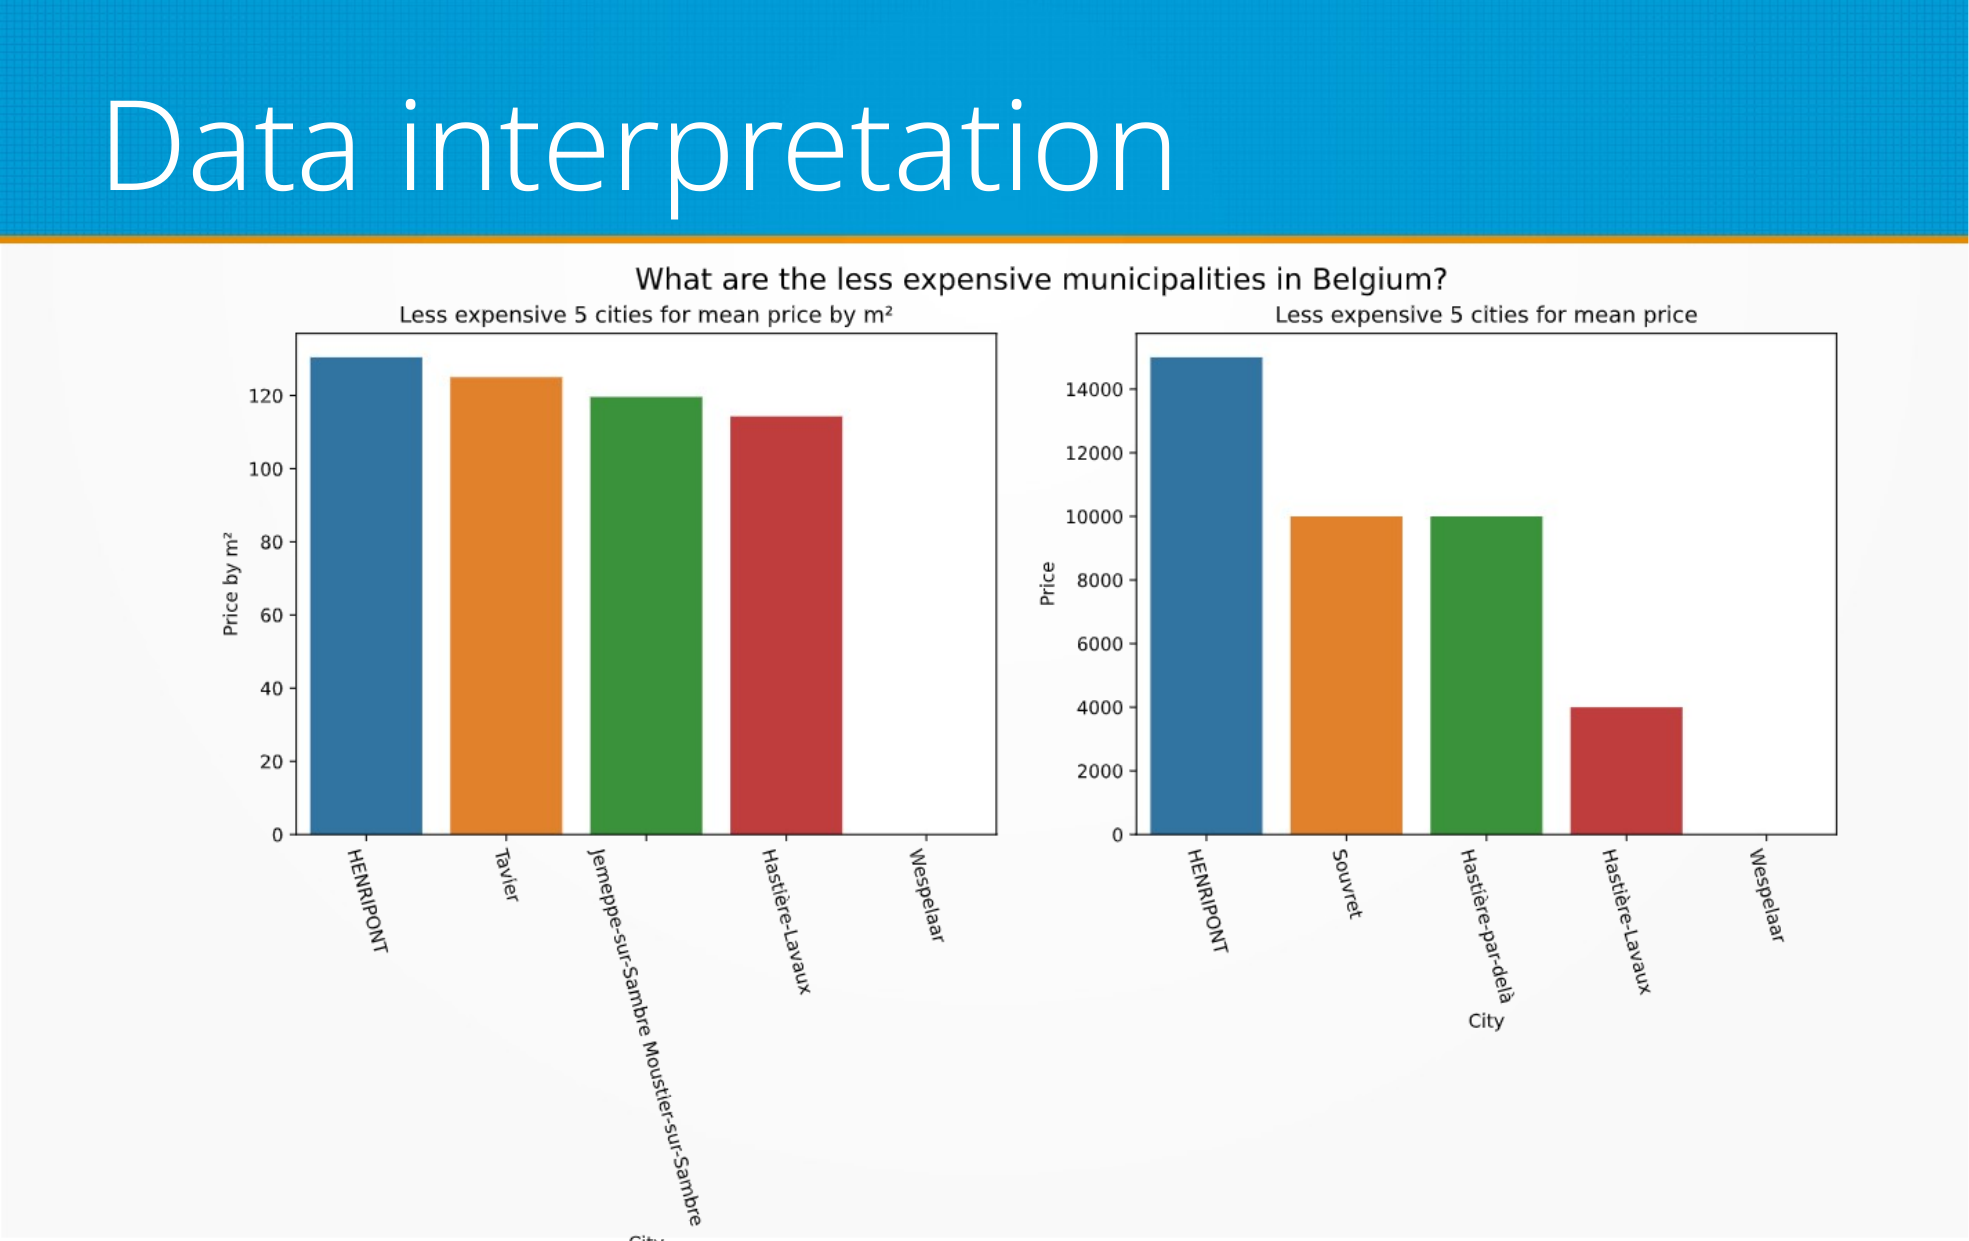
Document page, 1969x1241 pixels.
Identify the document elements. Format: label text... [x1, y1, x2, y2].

title Data interpretation [98, 19, 1870, 227]
picture [0, 233, 1969, 1241]
